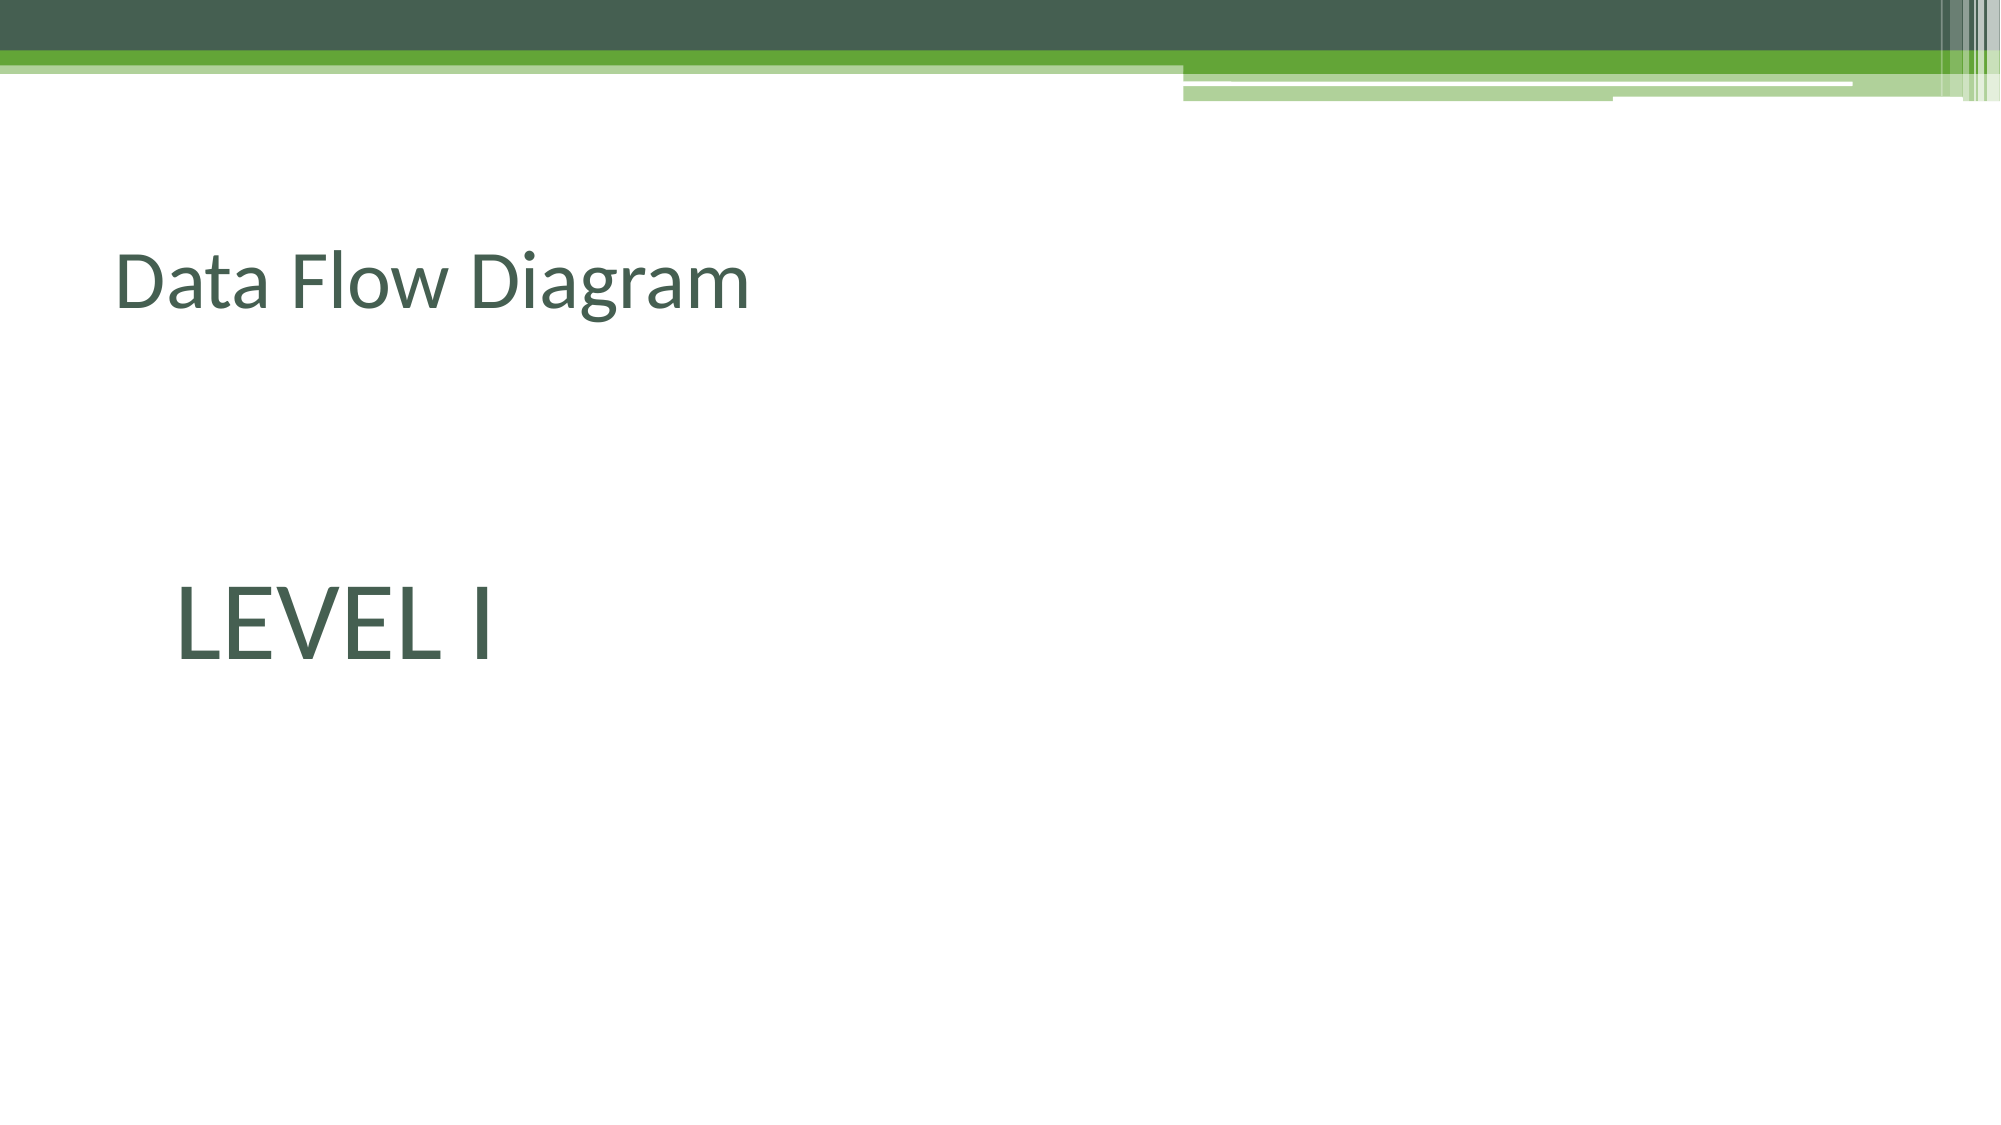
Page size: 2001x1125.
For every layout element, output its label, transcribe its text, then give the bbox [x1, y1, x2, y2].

list LEVEL I [99, 368, 1900, 1079]
title Data Flow Diagram [99, 187, 1900, 363]
